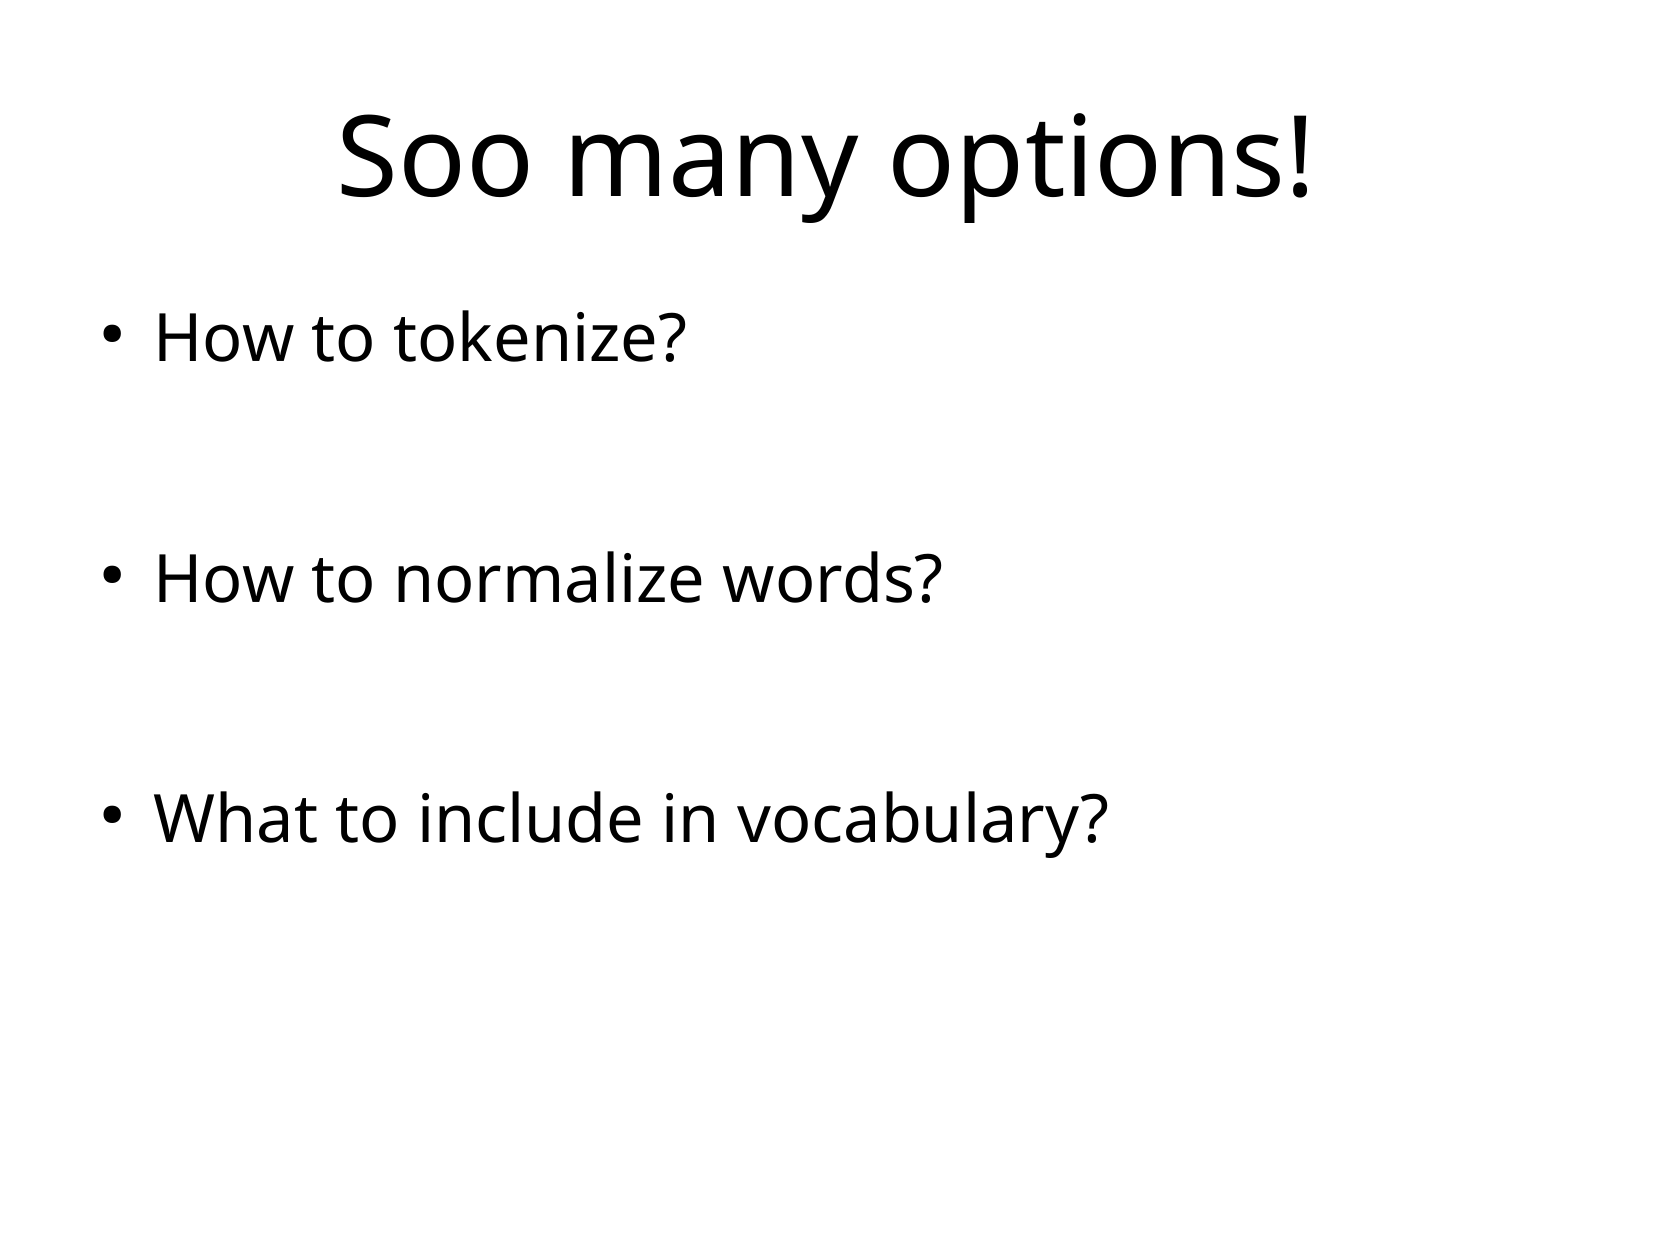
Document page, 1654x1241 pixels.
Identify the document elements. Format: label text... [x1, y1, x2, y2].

title Soo many options! [82, 49, 1571, 257]
list How to tokenize? How to normalize words? What to include in vocabulary? [82, 290, 1571, 1010]
